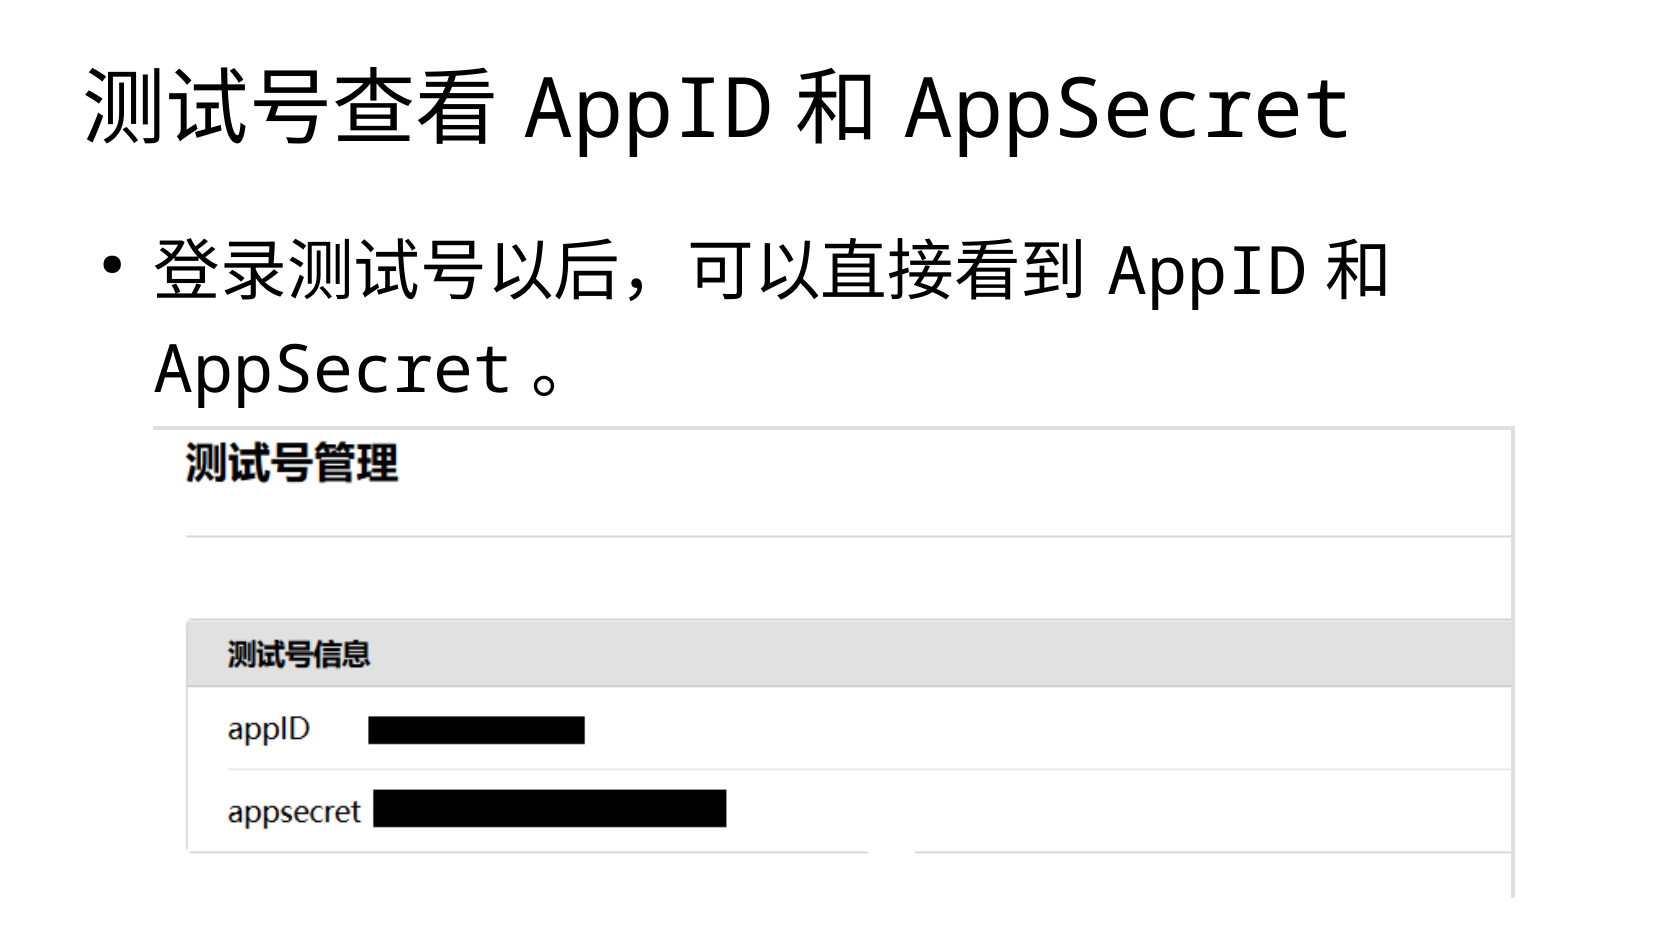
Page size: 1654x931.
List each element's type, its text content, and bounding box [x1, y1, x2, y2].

picture [149, 430, 1511, 904]
title 测试号查看AppID和AppSecret [82, 37, 1571, 166]
list 登录测试号以后，可以直接看到AppID和AppSecret。 [82, 217, 1571, 827]
